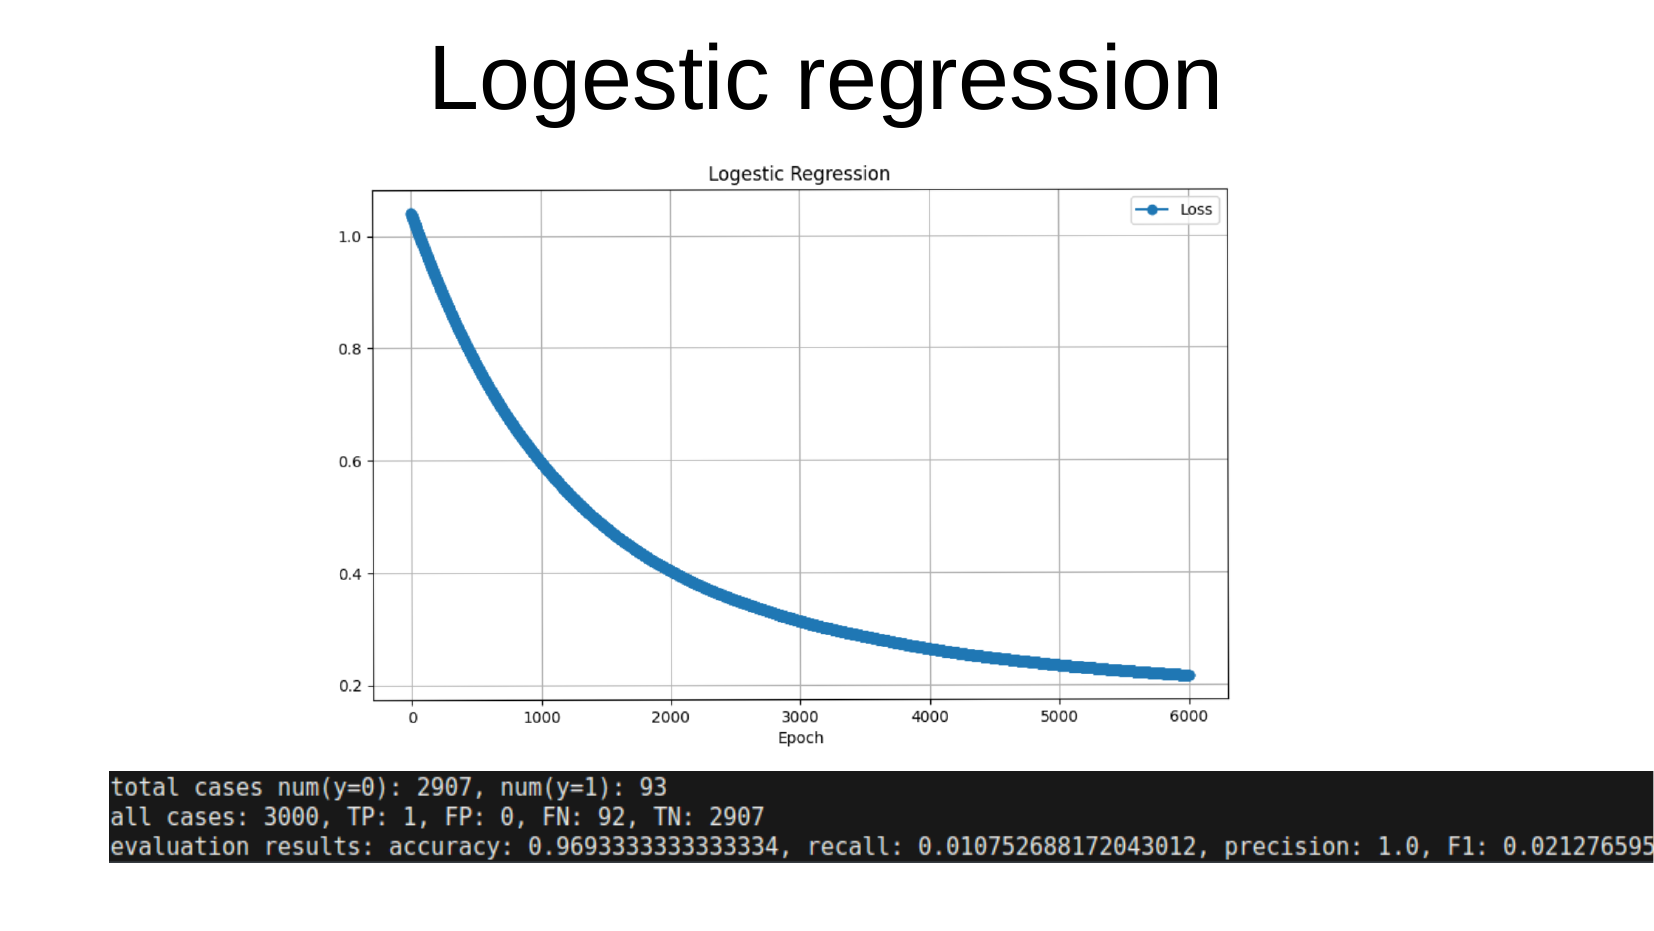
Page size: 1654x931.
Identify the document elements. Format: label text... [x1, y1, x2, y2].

picture [337, 162, 1300, 751]
title Logestic regression [82, 0, 1571, 156]
picture [109, 771, 1654, 863]
